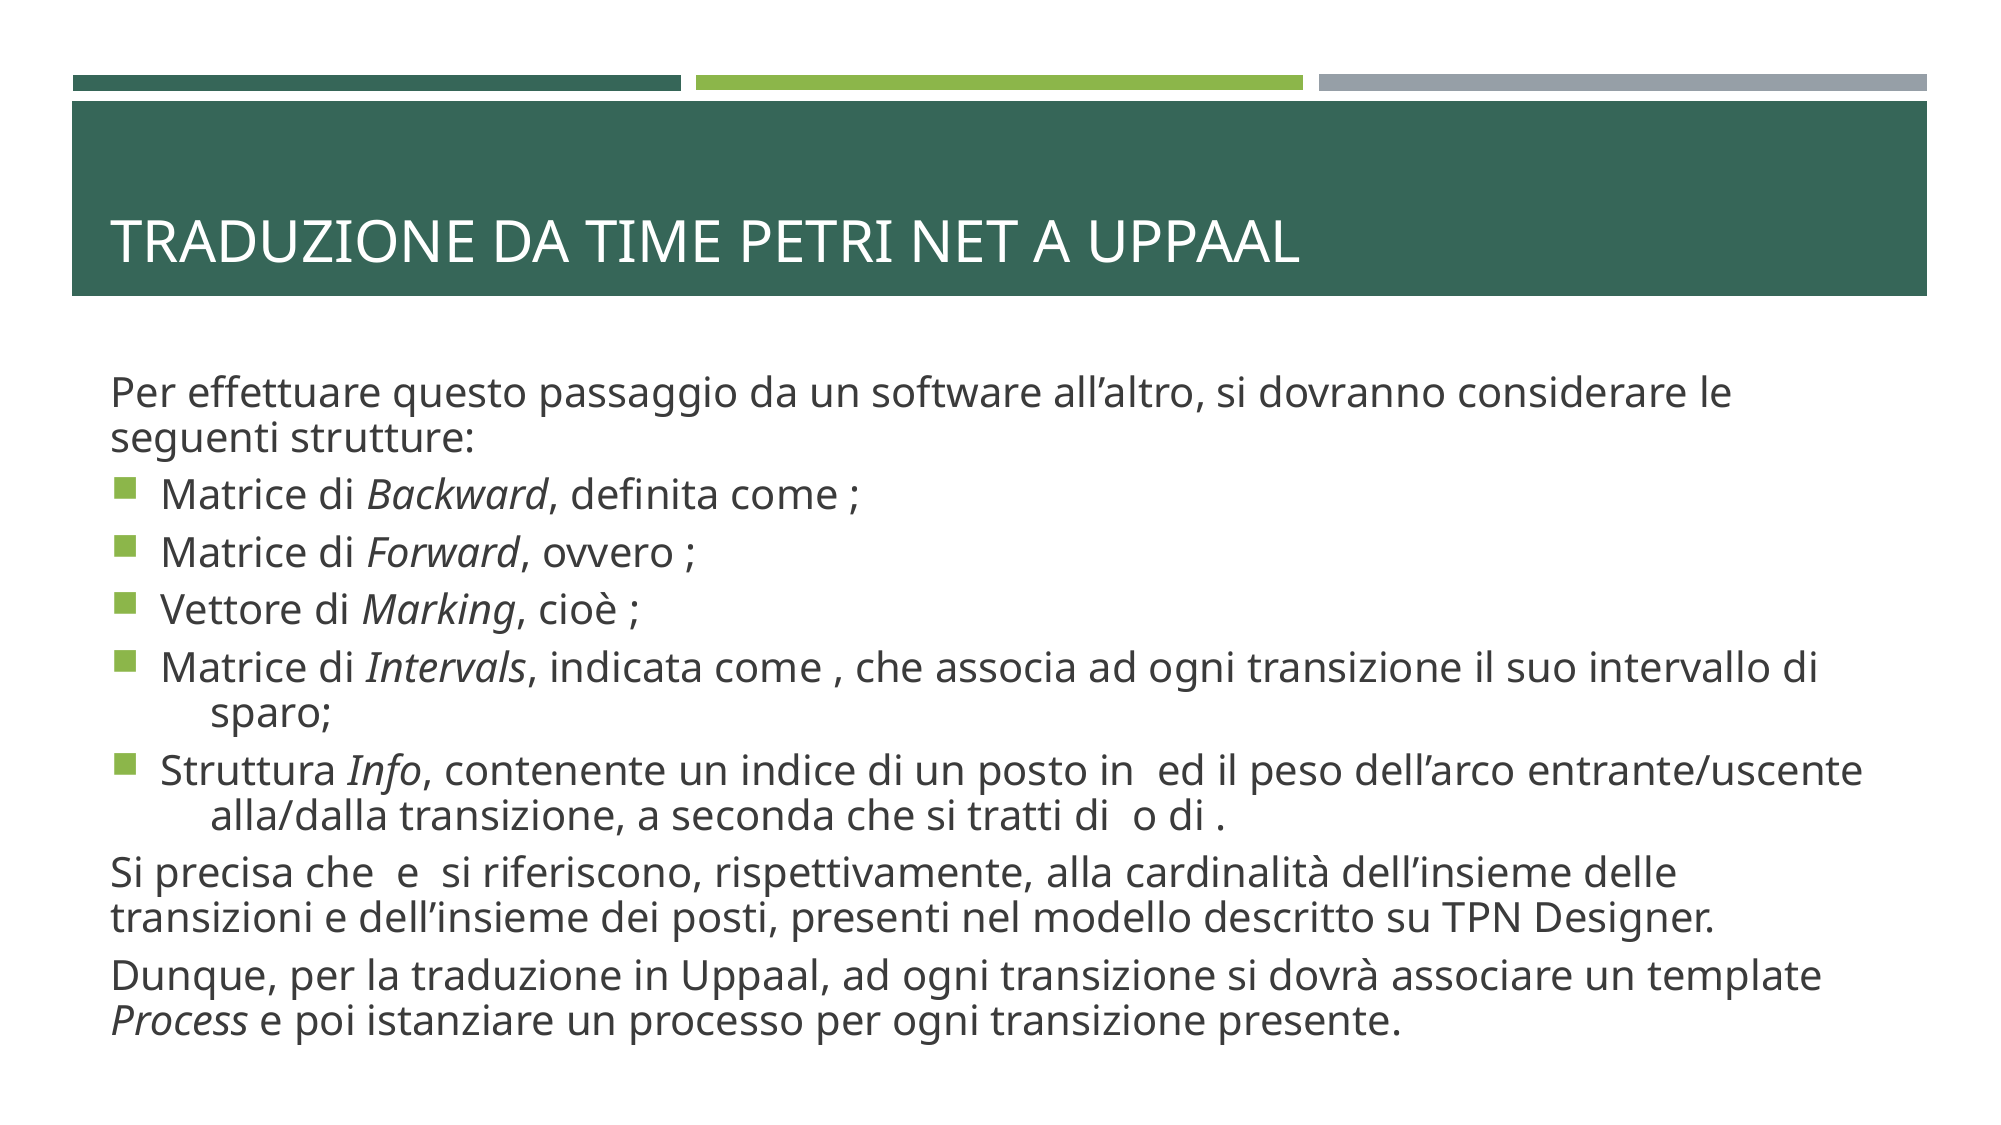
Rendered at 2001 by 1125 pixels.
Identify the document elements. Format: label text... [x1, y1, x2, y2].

title Traduzione da time petri net a uppaal [95, 115, 1905, 282]
list Per effettuare questo passaggio da un software all’altro, si dovranno considerare le seguenti strutture: Matrice di Backward, definita come ; Matrice di Forward, ovvero ; Vettore di Marking, cioè ; Matrice di Intervals, indicata come , che associa ad ogni transizione il suo intervallo di sparo; Struttura Info, contenente un indice di un posto in ed il peso dell’arco entrante/uscente alla/dalla transizione, a seconda che si tratti di o di . Si precisa che e si riferiscono, rispettivamente, alla cardinalità dell’insieme delle transizioni e dell’insieme dei posti, presenti nel modello descritto su TPN Designer. Dunque, per la traduzione in Uppaal, ad ogni transizione si dovrà associare un template Process e poi istanziare un processo per ogni transizione presente. [95, 312, 1905, 1103]
